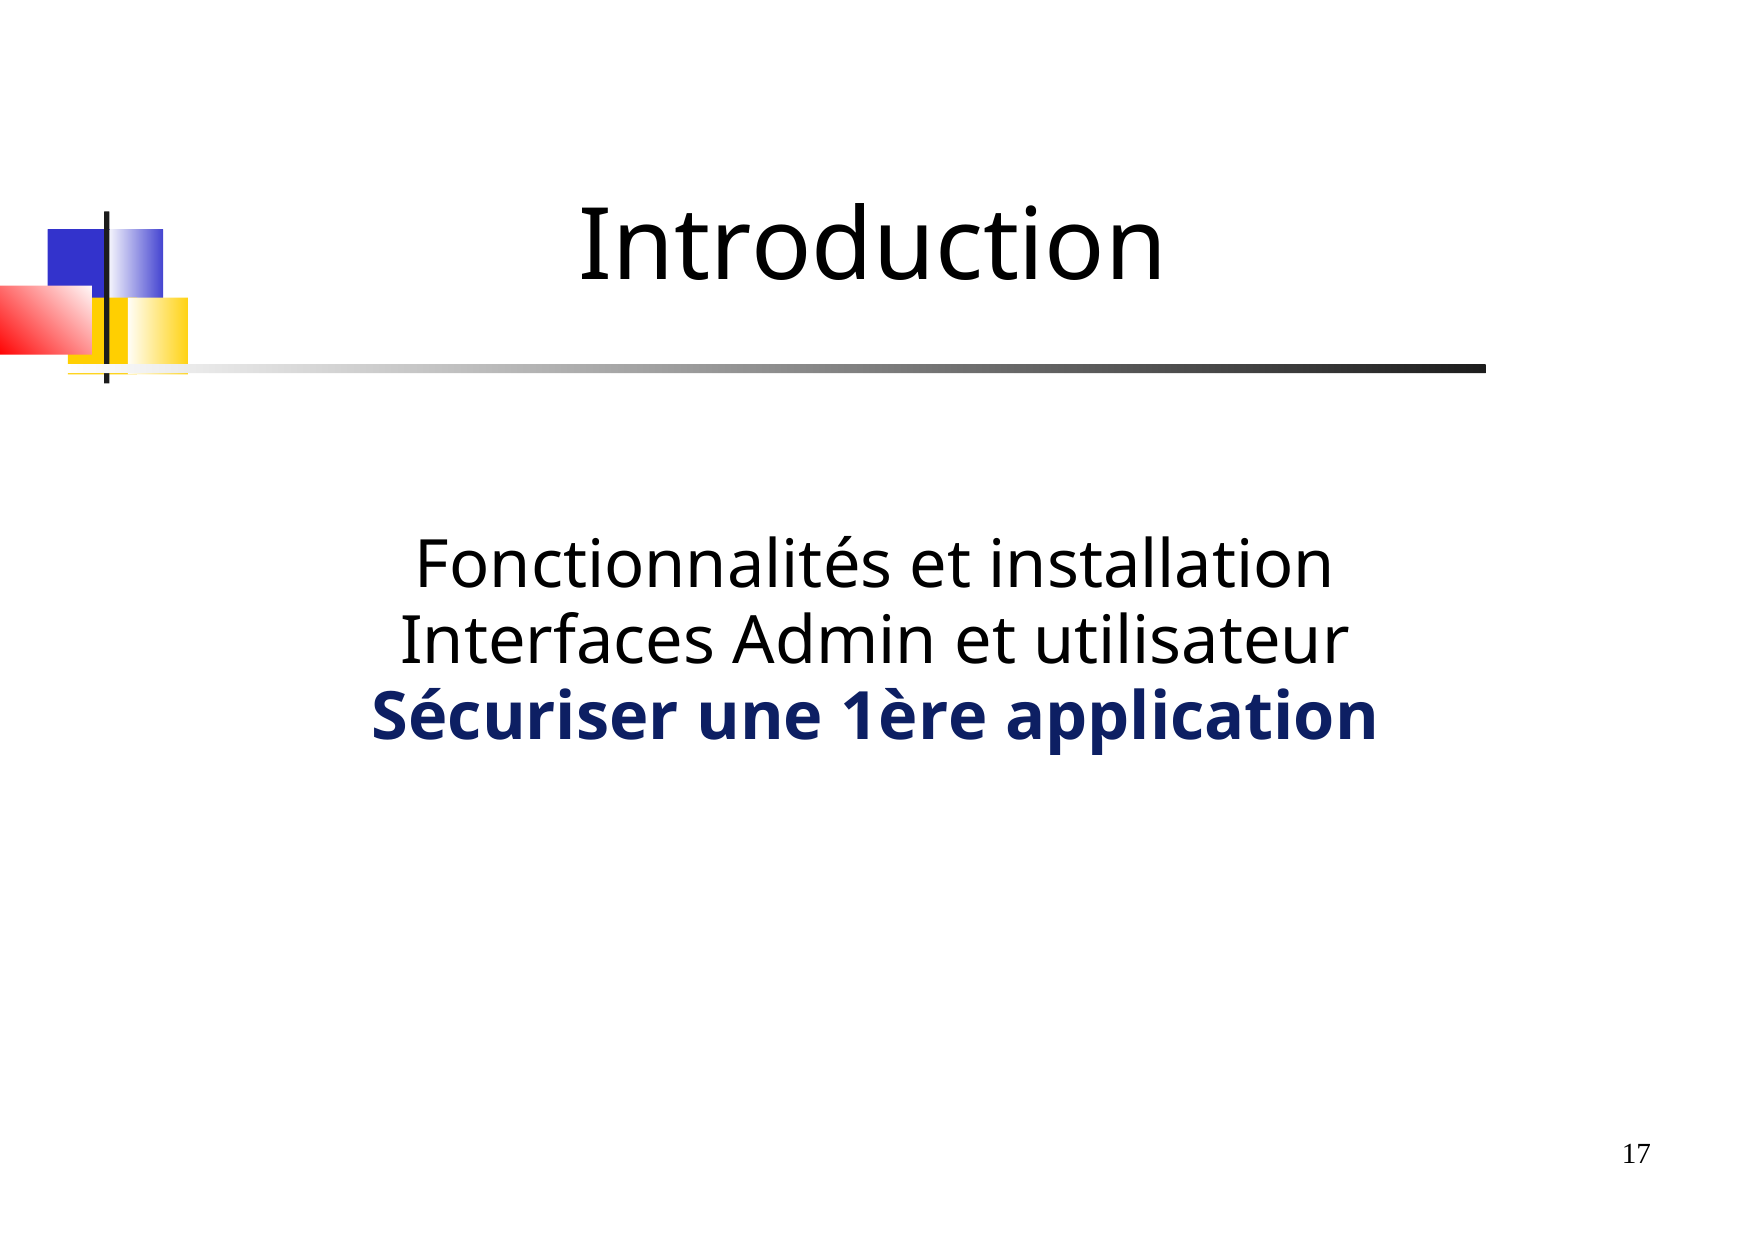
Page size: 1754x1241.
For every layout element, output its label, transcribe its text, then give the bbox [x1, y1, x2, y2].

subtitle Fonctionnalités et installation Interfaces Admin et utilisateur Sécuriser une 1ère application [179, 371, 1567, 1091]
title Introduction [179, 139, 1567, 351]
